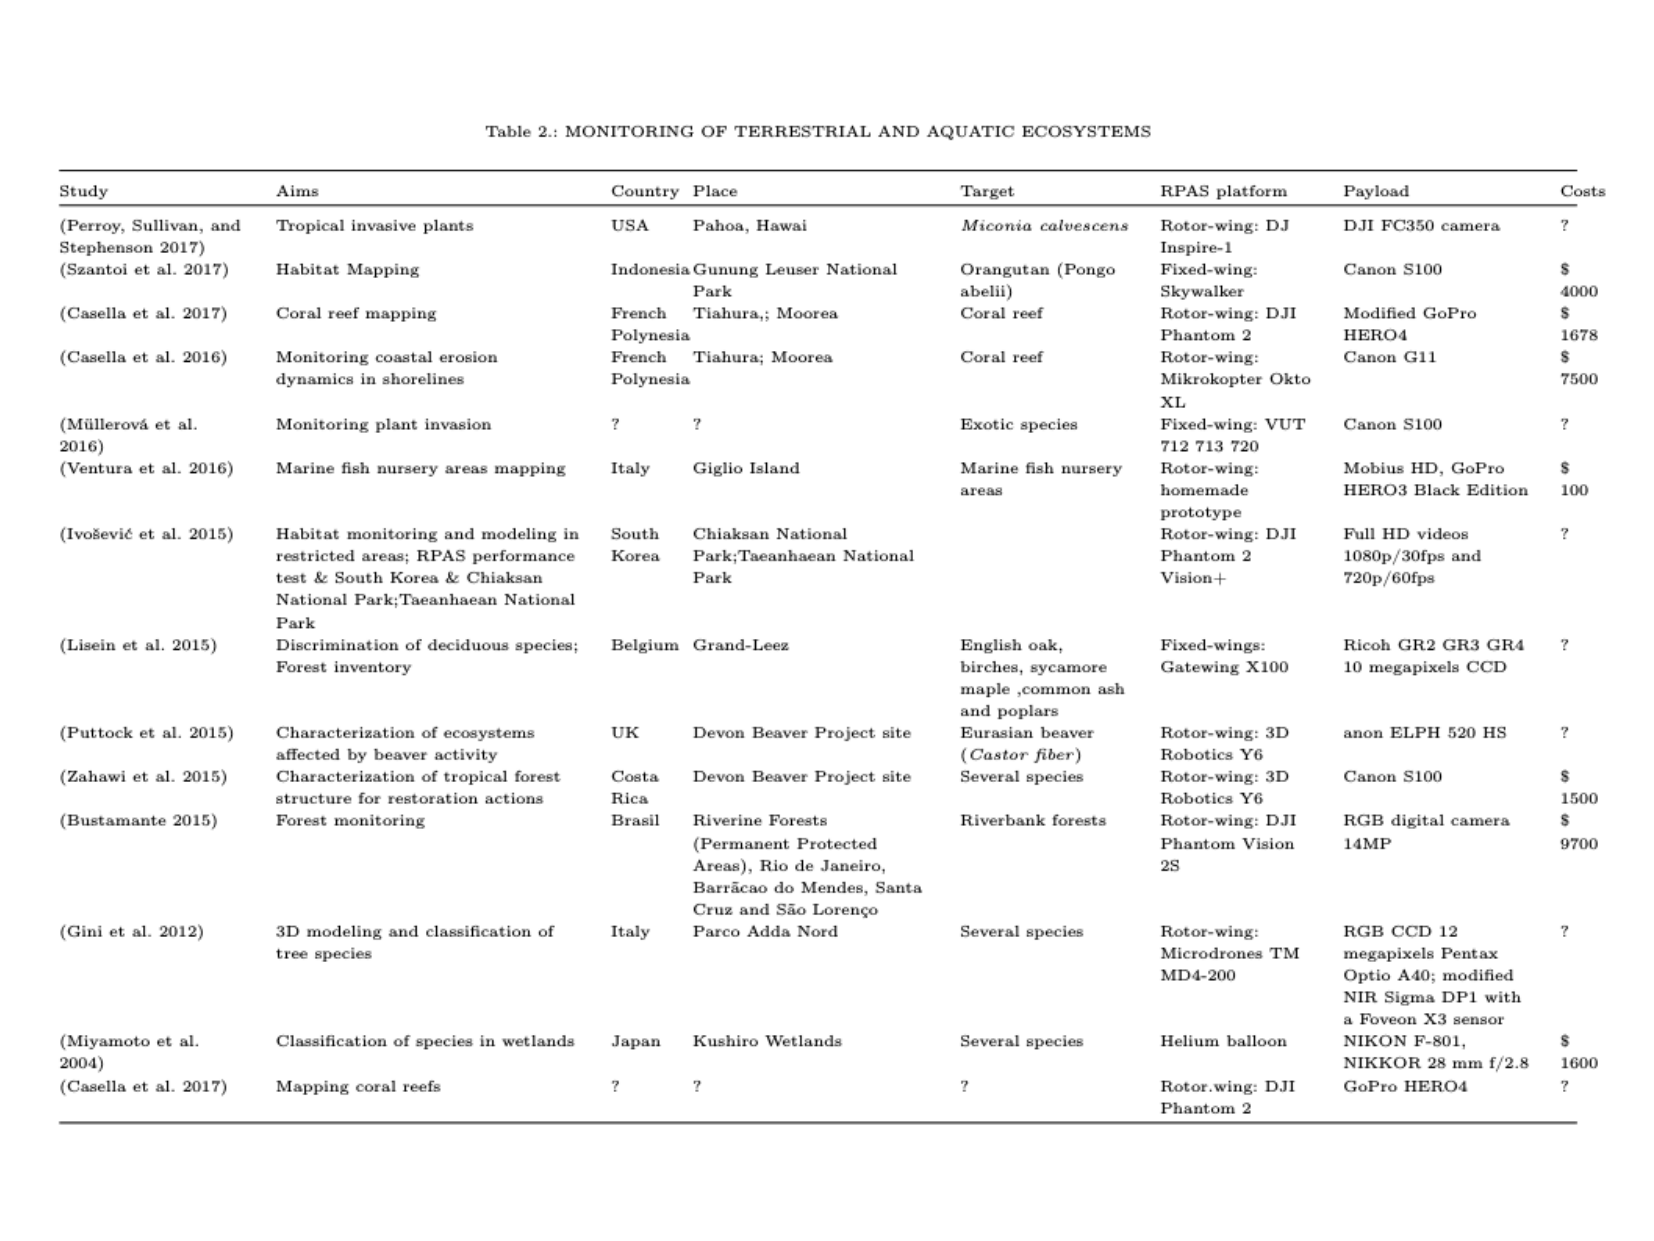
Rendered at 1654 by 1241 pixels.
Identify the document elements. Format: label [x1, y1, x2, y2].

picture [31, 98, 1623, 1142]
